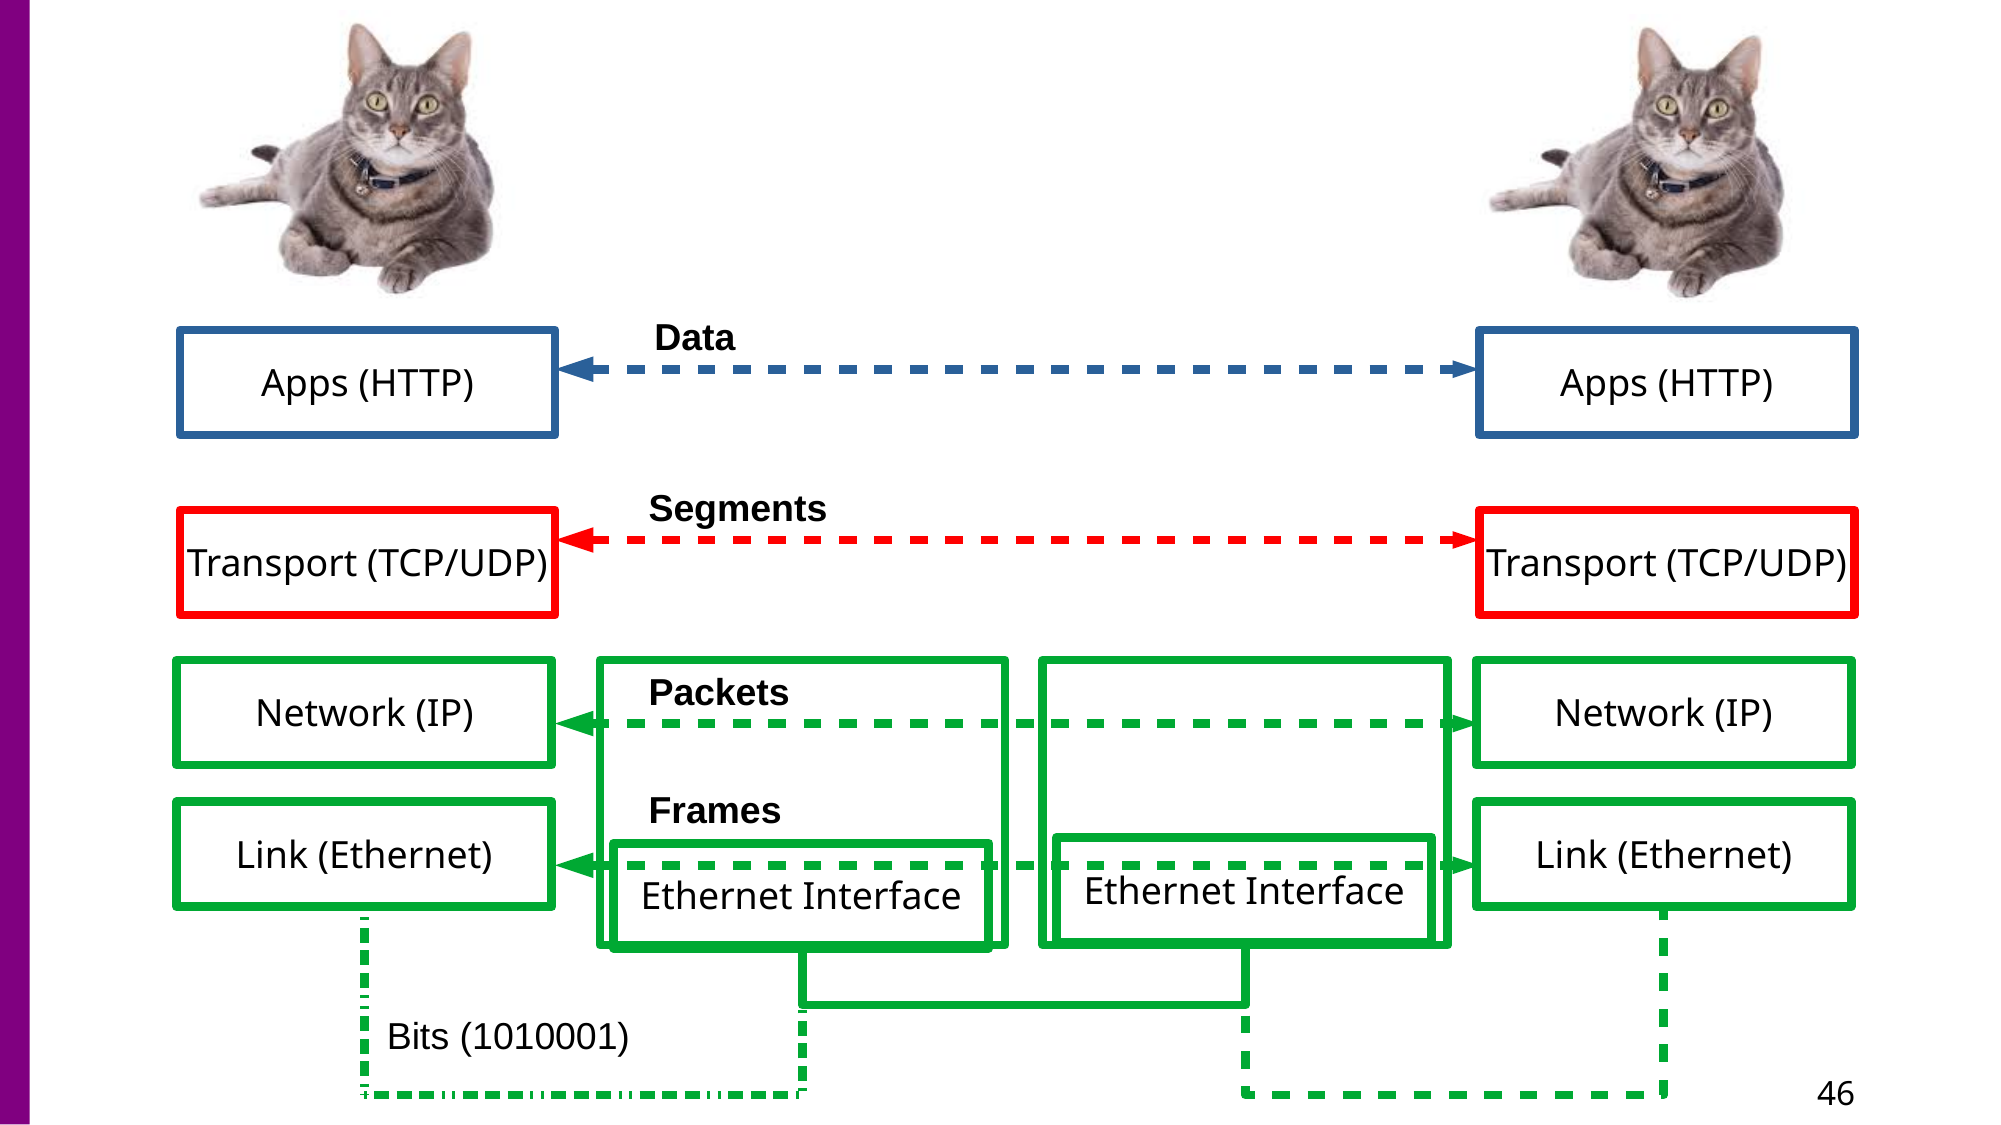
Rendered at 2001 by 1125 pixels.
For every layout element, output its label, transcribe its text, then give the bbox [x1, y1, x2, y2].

picture [165, 10, 590, 300]
text_box Segments [633, 479, 843, 537]
text_box Packets [633, 663, 805, 721]
text_box Data [639, 309, 751, 367]
text_box Link (Ethernet) [1476, 801, 1852, 907]
text_box Transport (TCP/UDP) [1479, 510, 1855, 616]
picture [1455, 14, 1880, 305]
text_box Transport (TCP/UDP) [180, 510, 556, 616]
text_box Bits (1010001) [372, 1008, 646, 1066]
text_box Ethernet Interface [1056, 837, 1432, 941]
text_box Link (Ethernet) [176, 801, 552, 907]
text_box Network (IP) [1476, 660, 1852, 766]
text_box Apps (HTTP) [1479, 329, 1855, 436]
text_box Apps (HTTP) [180, 329, 556, 436]
text_box Network (IP) [176, 660, 552, 766]
text_box Frames [633, 781, 797, 839]
text_box Ethernet Interface [613, 843, 989, 941]
